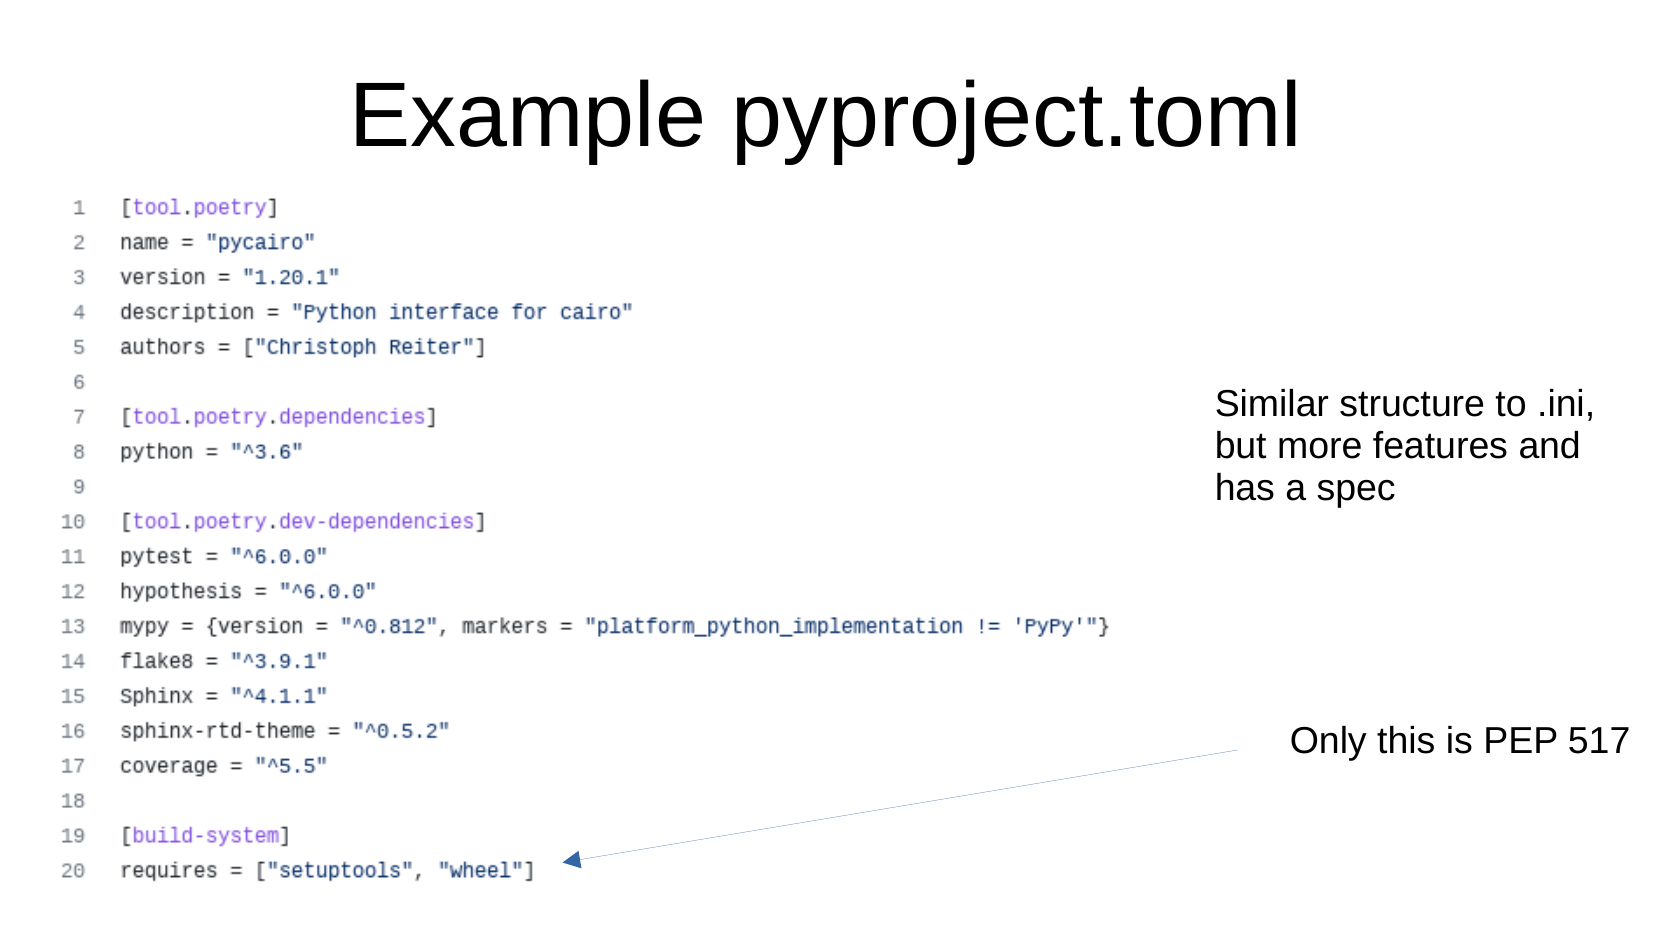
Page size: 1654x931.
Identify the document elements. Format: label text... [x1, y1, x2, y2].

text_box Only this is PEP 517 [1275, 712, 1646, 770]
title Example pyproject.toml [82, 37, 1571, 193]
text_box Similar structure to .ini, but more features and has a spec [1200, 375, 1611, 516]
picture [61, 192, 1126, 890]
